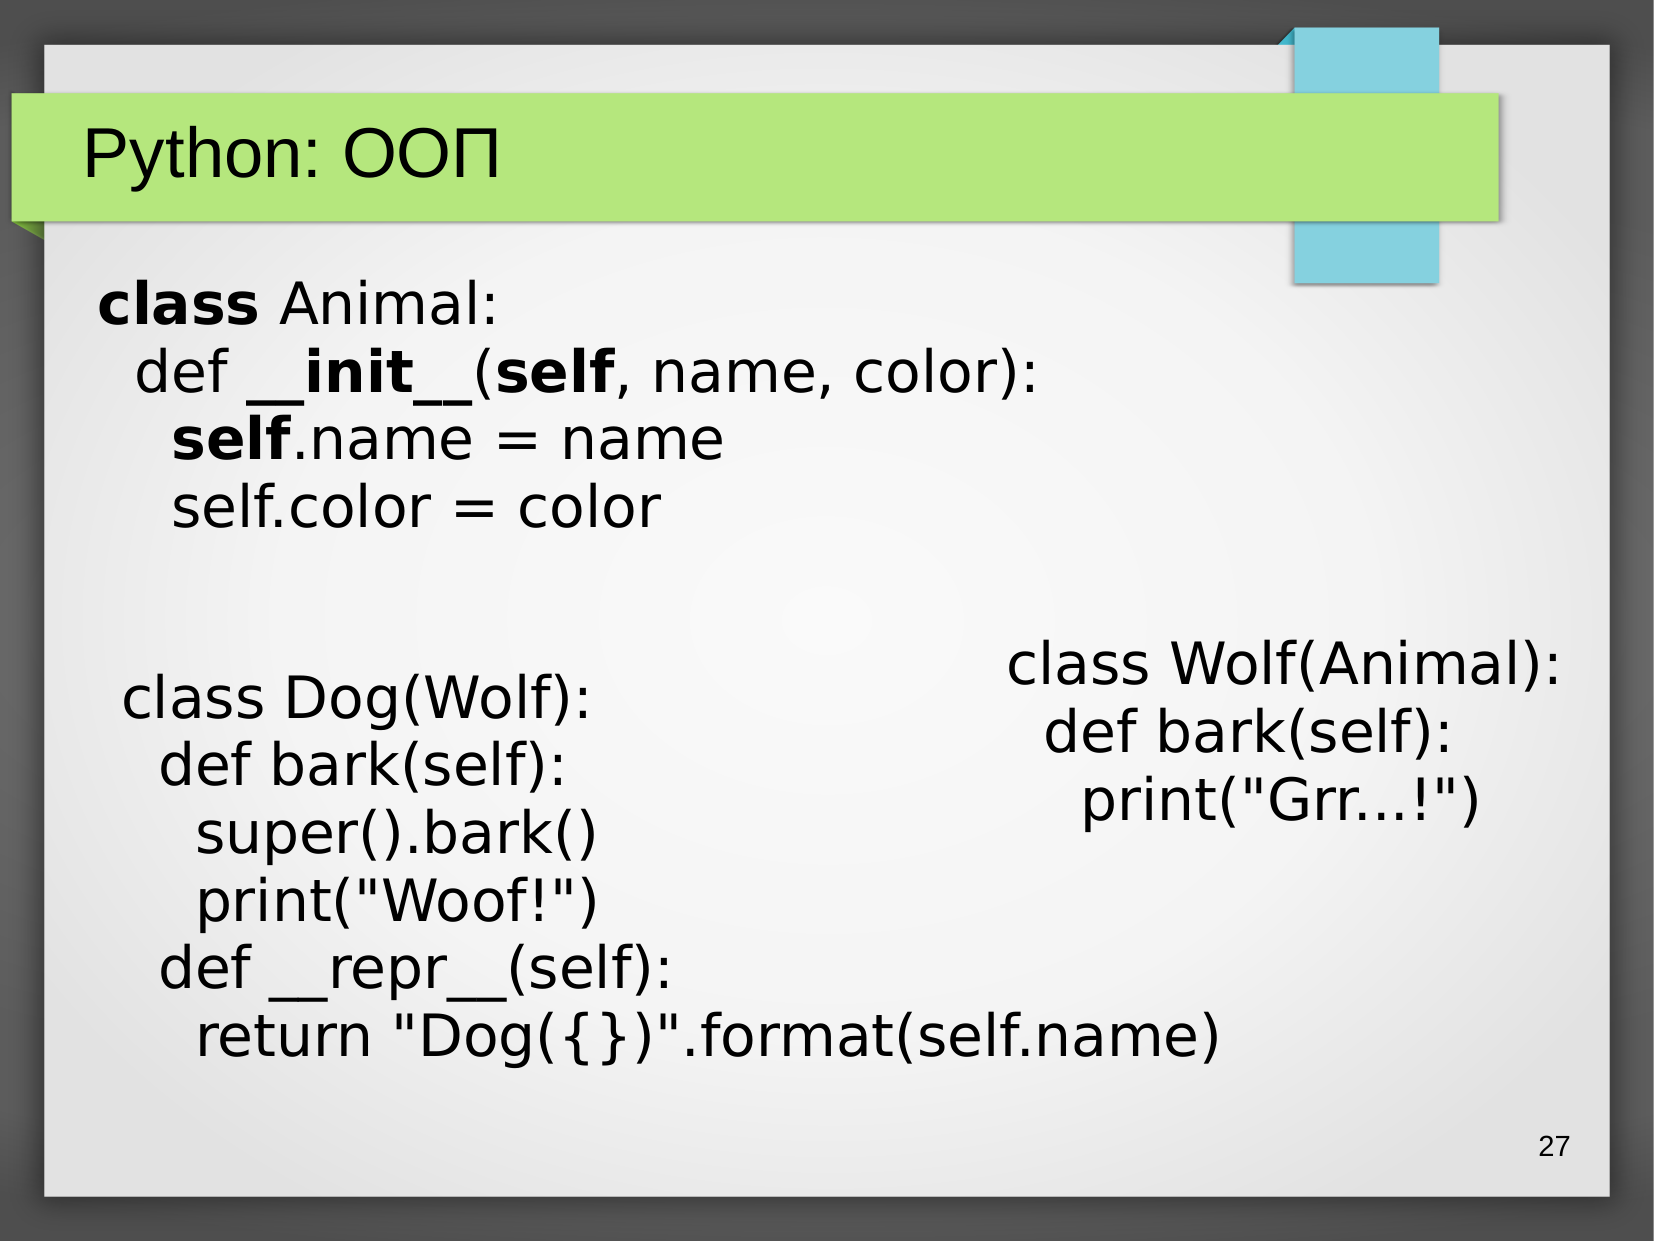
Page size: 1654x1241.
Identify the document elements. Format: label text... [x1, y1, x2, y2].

text_box class Dog(Wolf): def bark(self): super().bark() print("Woof!") def __repr__(self): return "Dog({})".format(self.name) [106, 656, 1252, 1167]
text_box class Animal: def __init__(self, name, color): self.name = name self.color = color [82, 262, 1099, 632]
picture [0, 0, 1654, 1241]
title Python: ООП [82, 49, 1571, 257]
text_box class Wolf(Animal): def bark(self): print("Grr...!") [992, 623, 1583, 993]
